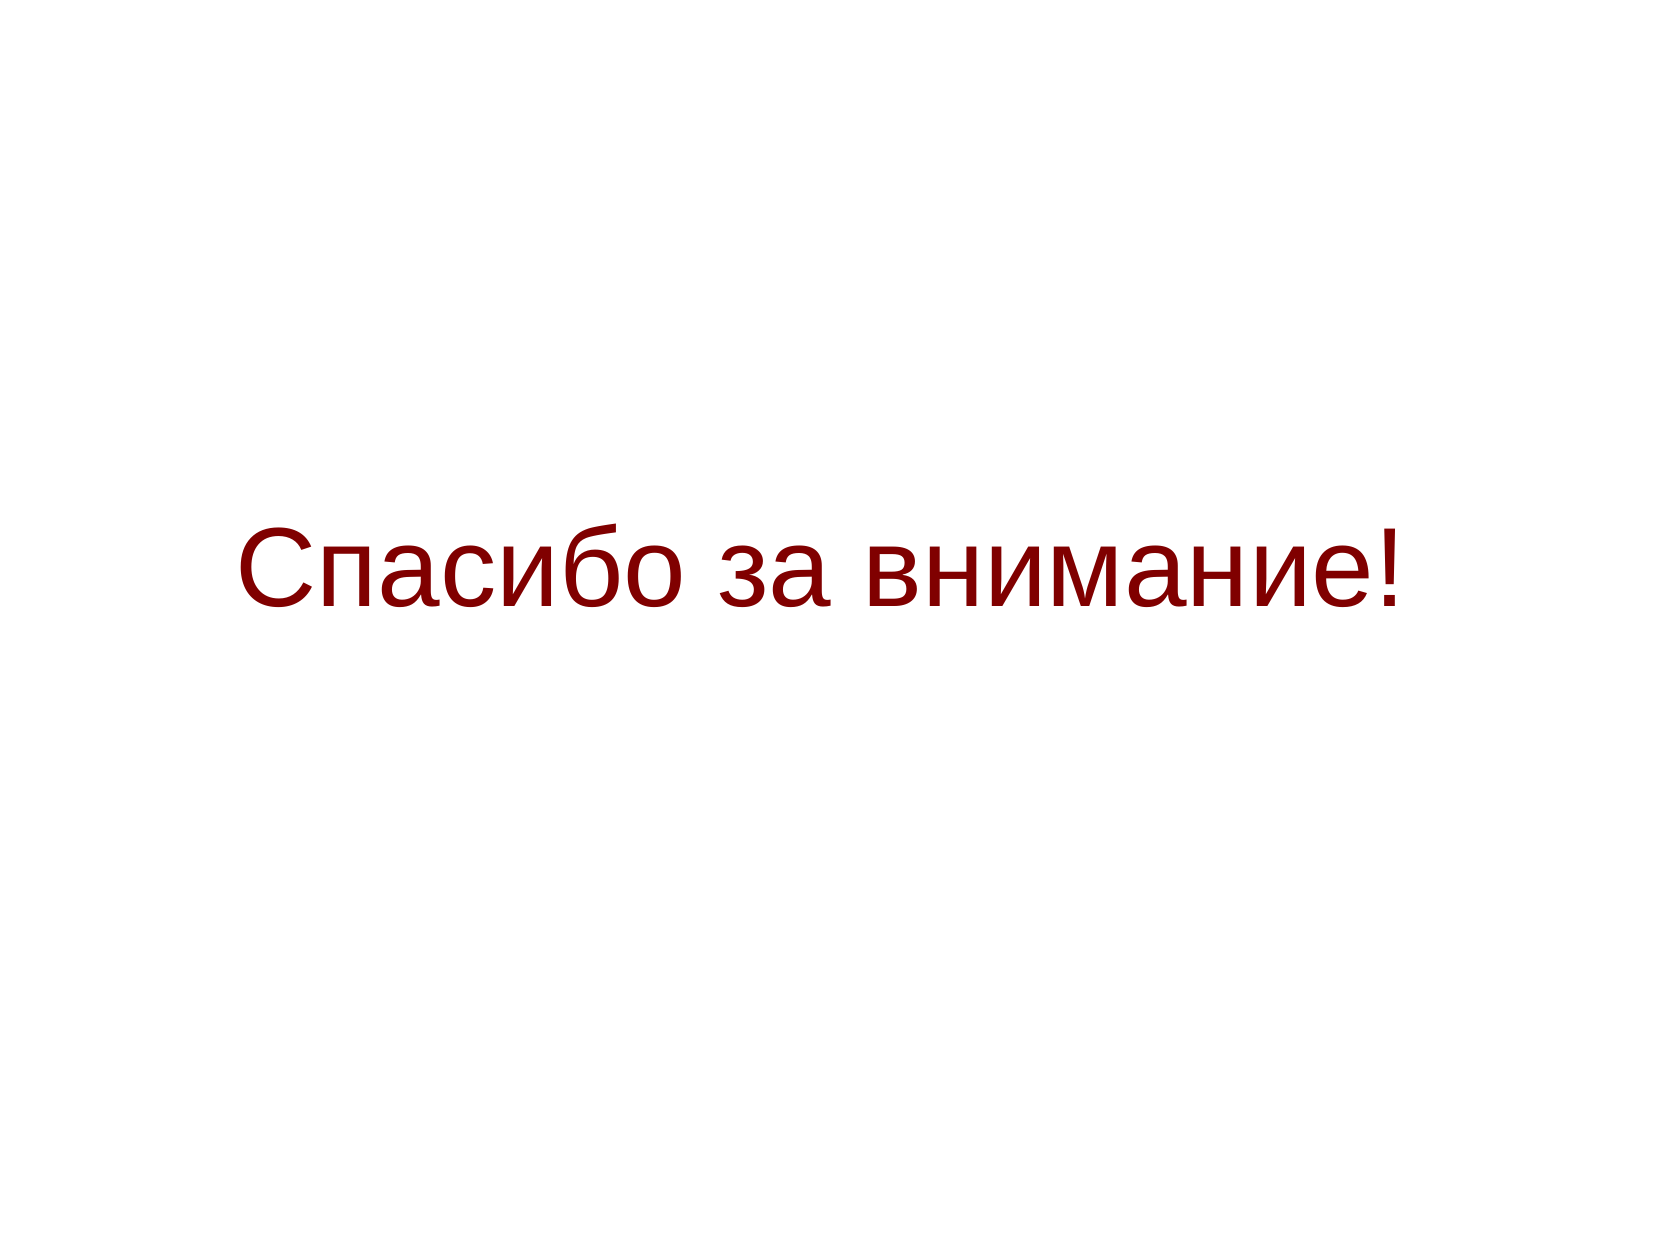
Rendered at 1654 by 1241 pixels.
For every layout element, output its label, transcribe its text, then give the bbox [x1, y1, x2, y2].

text_box Спасибо за внимание! [47, 497, 1595, 638]
